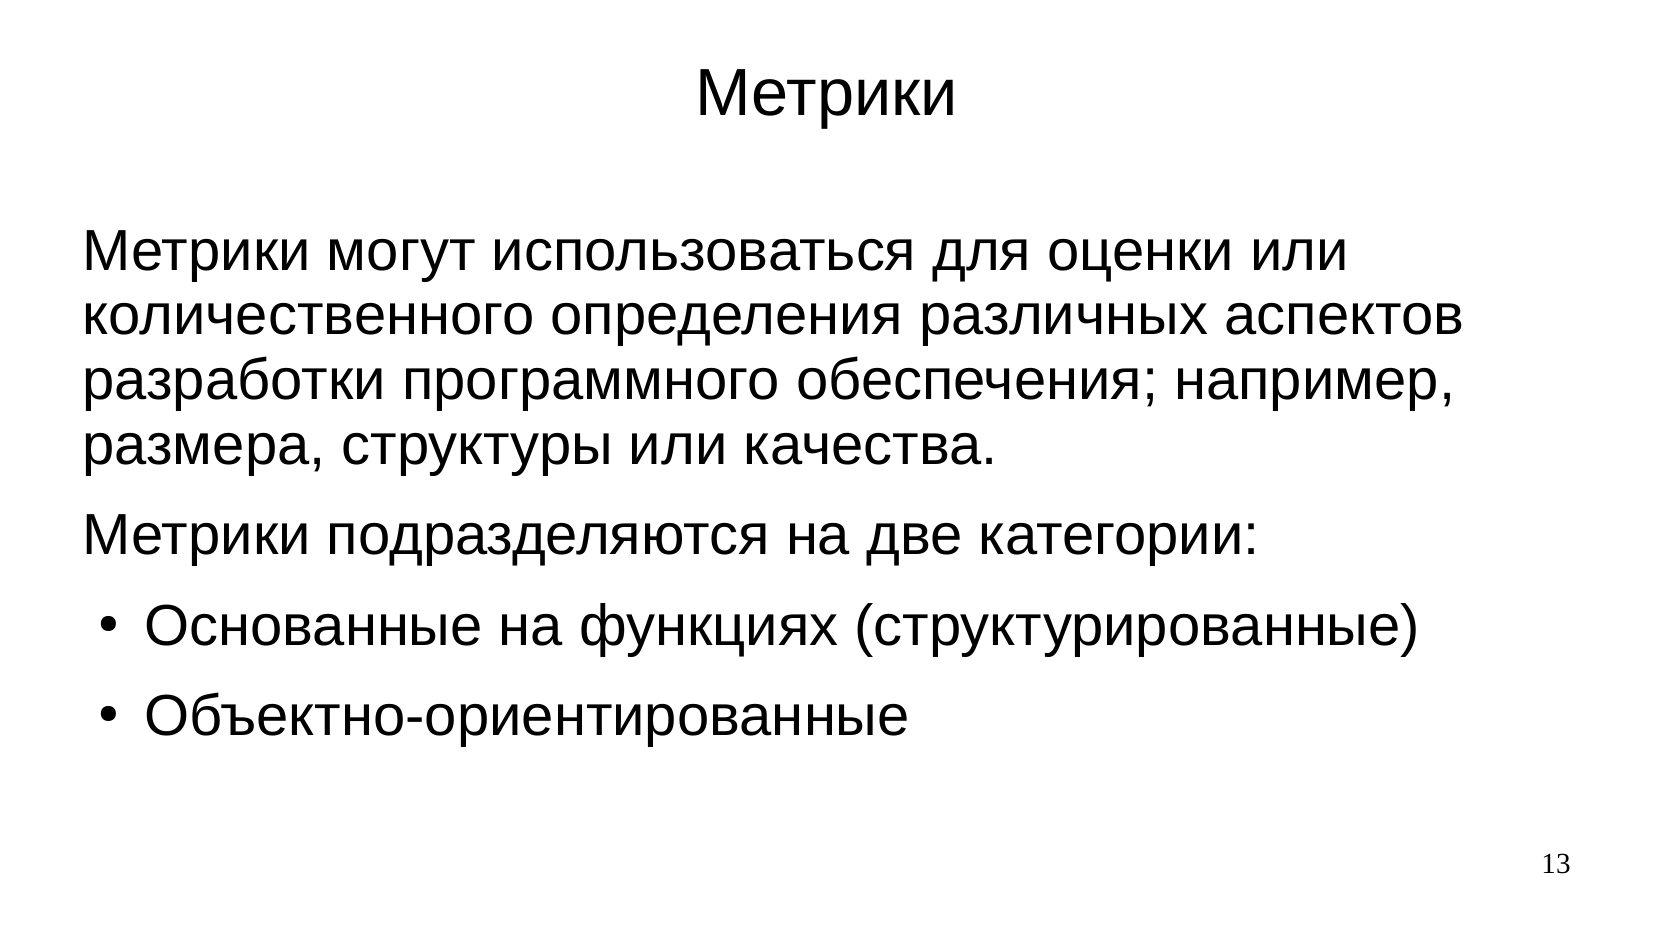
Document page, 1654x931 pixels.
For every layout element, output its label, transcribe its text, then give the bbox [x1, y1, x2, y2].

title Метрики [82, 37, 1571, 148]
list Метрики могут использоваться для оценки или количественного определения различных аспектов разработки программного обеспечения; например, размера, структуры или качества. Метрики подразделяются на две категории: Основанные на функциях (структурированные) Объектно-ориентированные [82, 217, 1571, 758]
